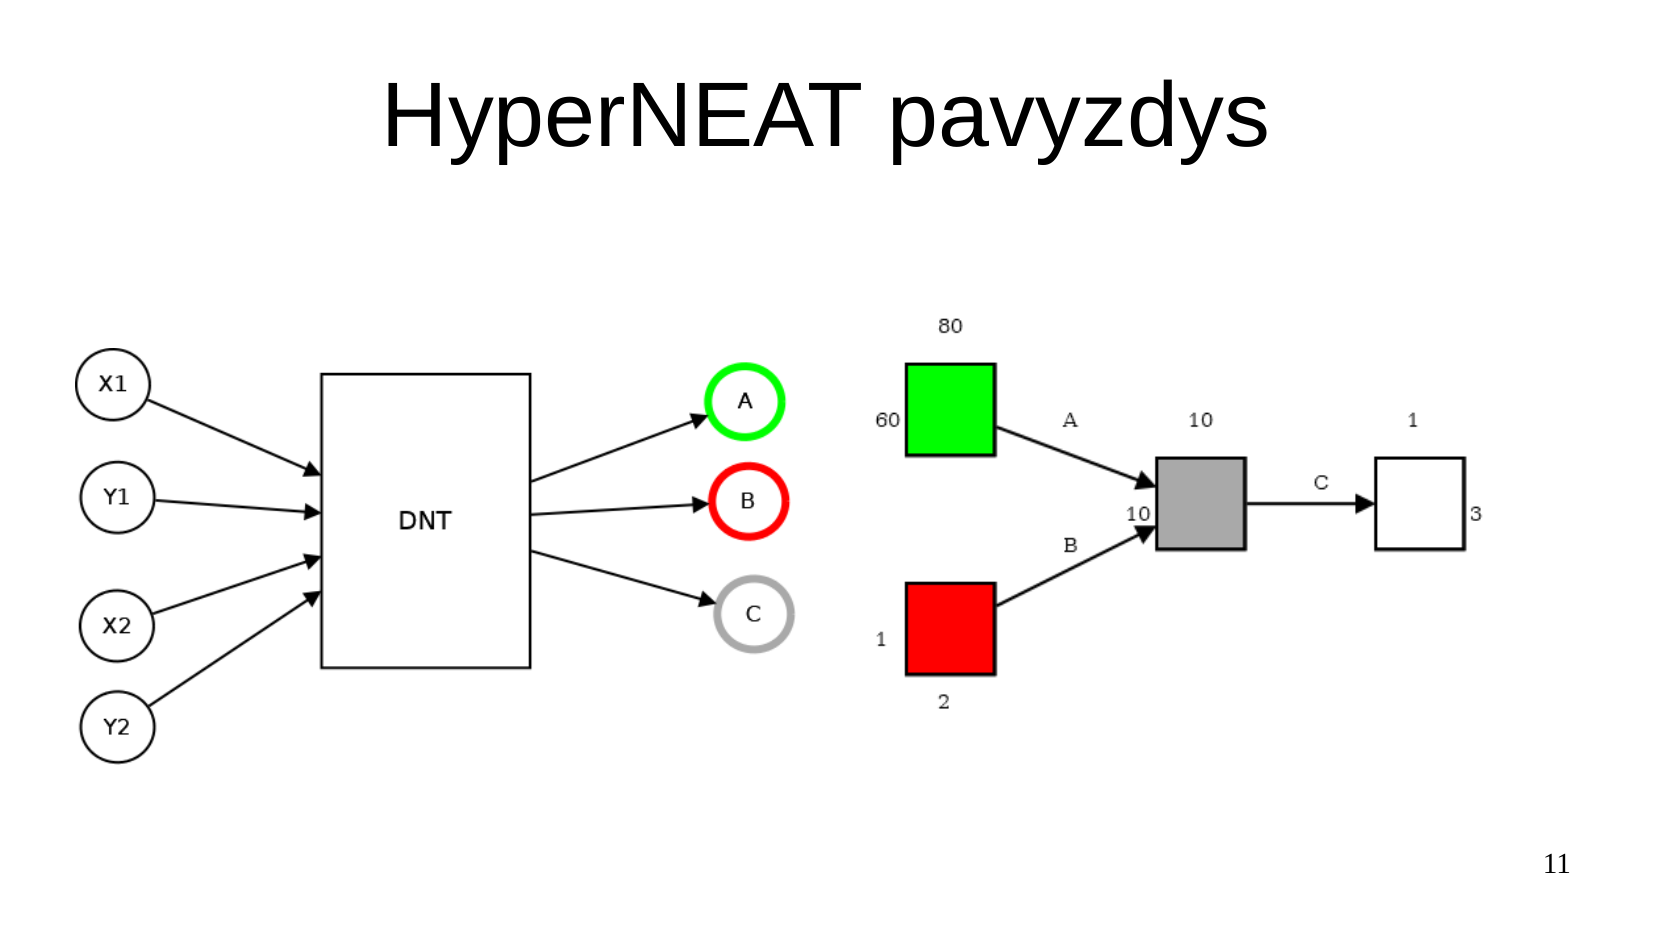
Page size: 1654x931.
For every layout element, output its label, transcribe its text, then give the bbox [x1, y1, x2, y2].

picture [75, 285, 1515, 766]
title HyperNEAT pavyzdys [82, 37, 1571, 193]
